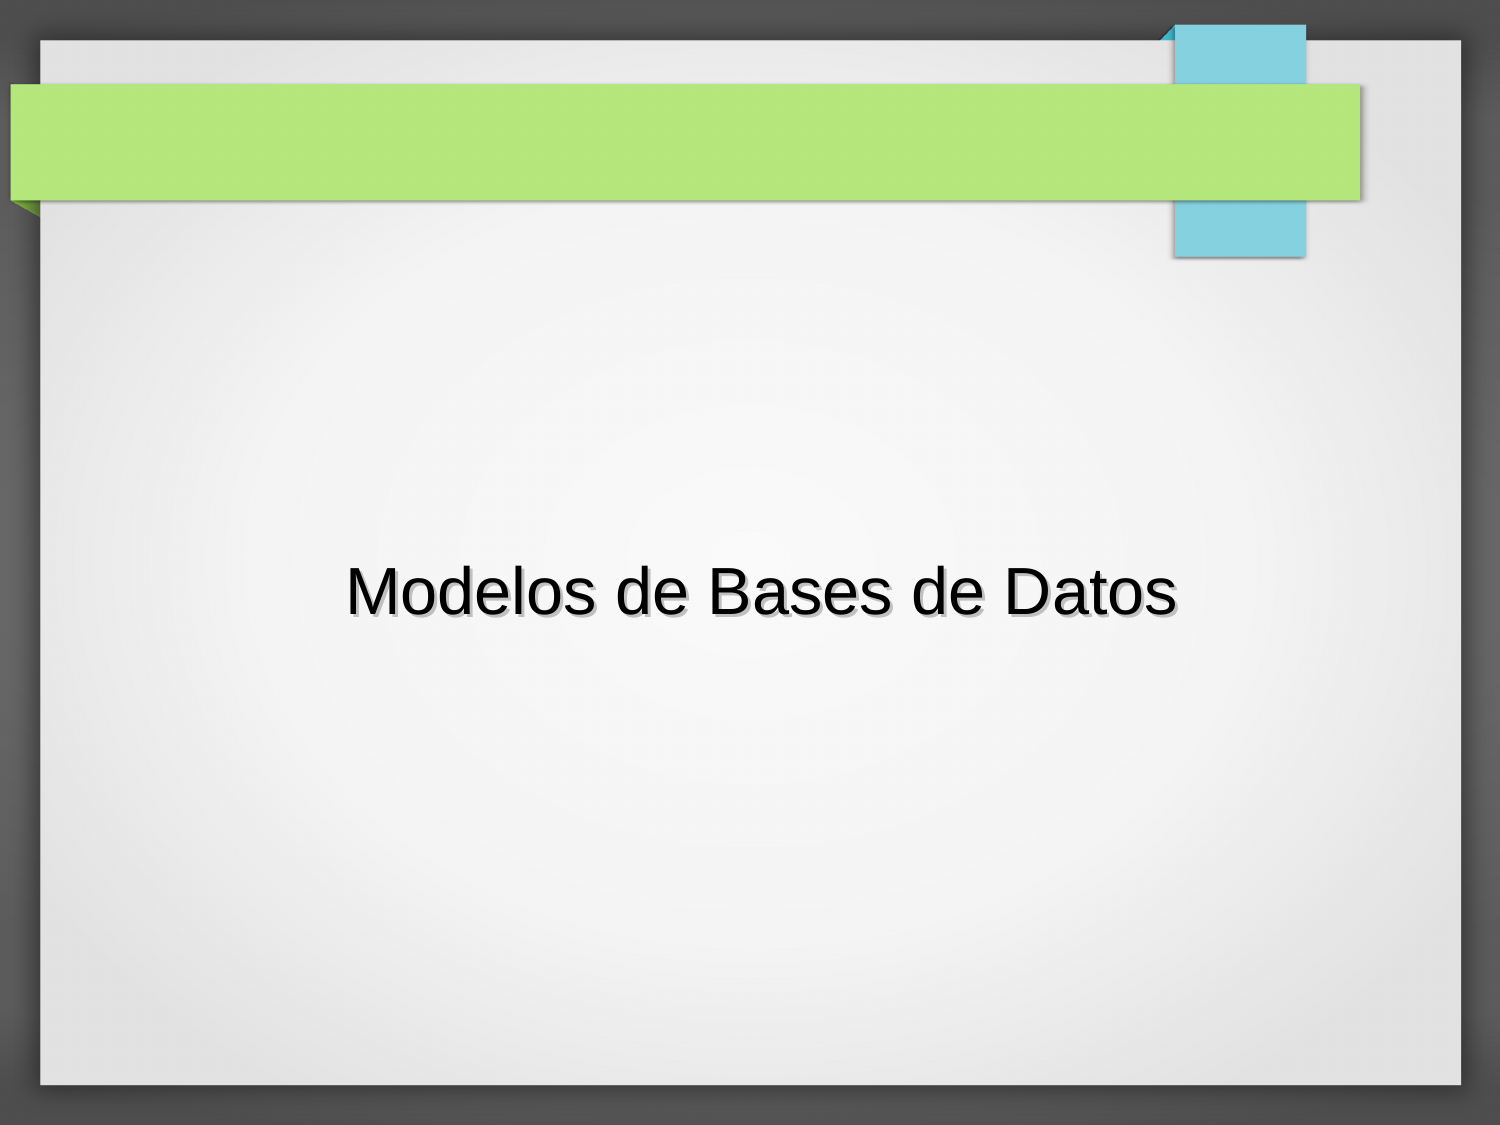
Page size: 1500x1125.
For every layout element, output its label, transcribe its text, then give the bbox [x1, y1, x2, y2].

picture [0, 0, 1500, 1125]
subtitle Modelos de Bases de Datos [75, 267, 1426, 921]
